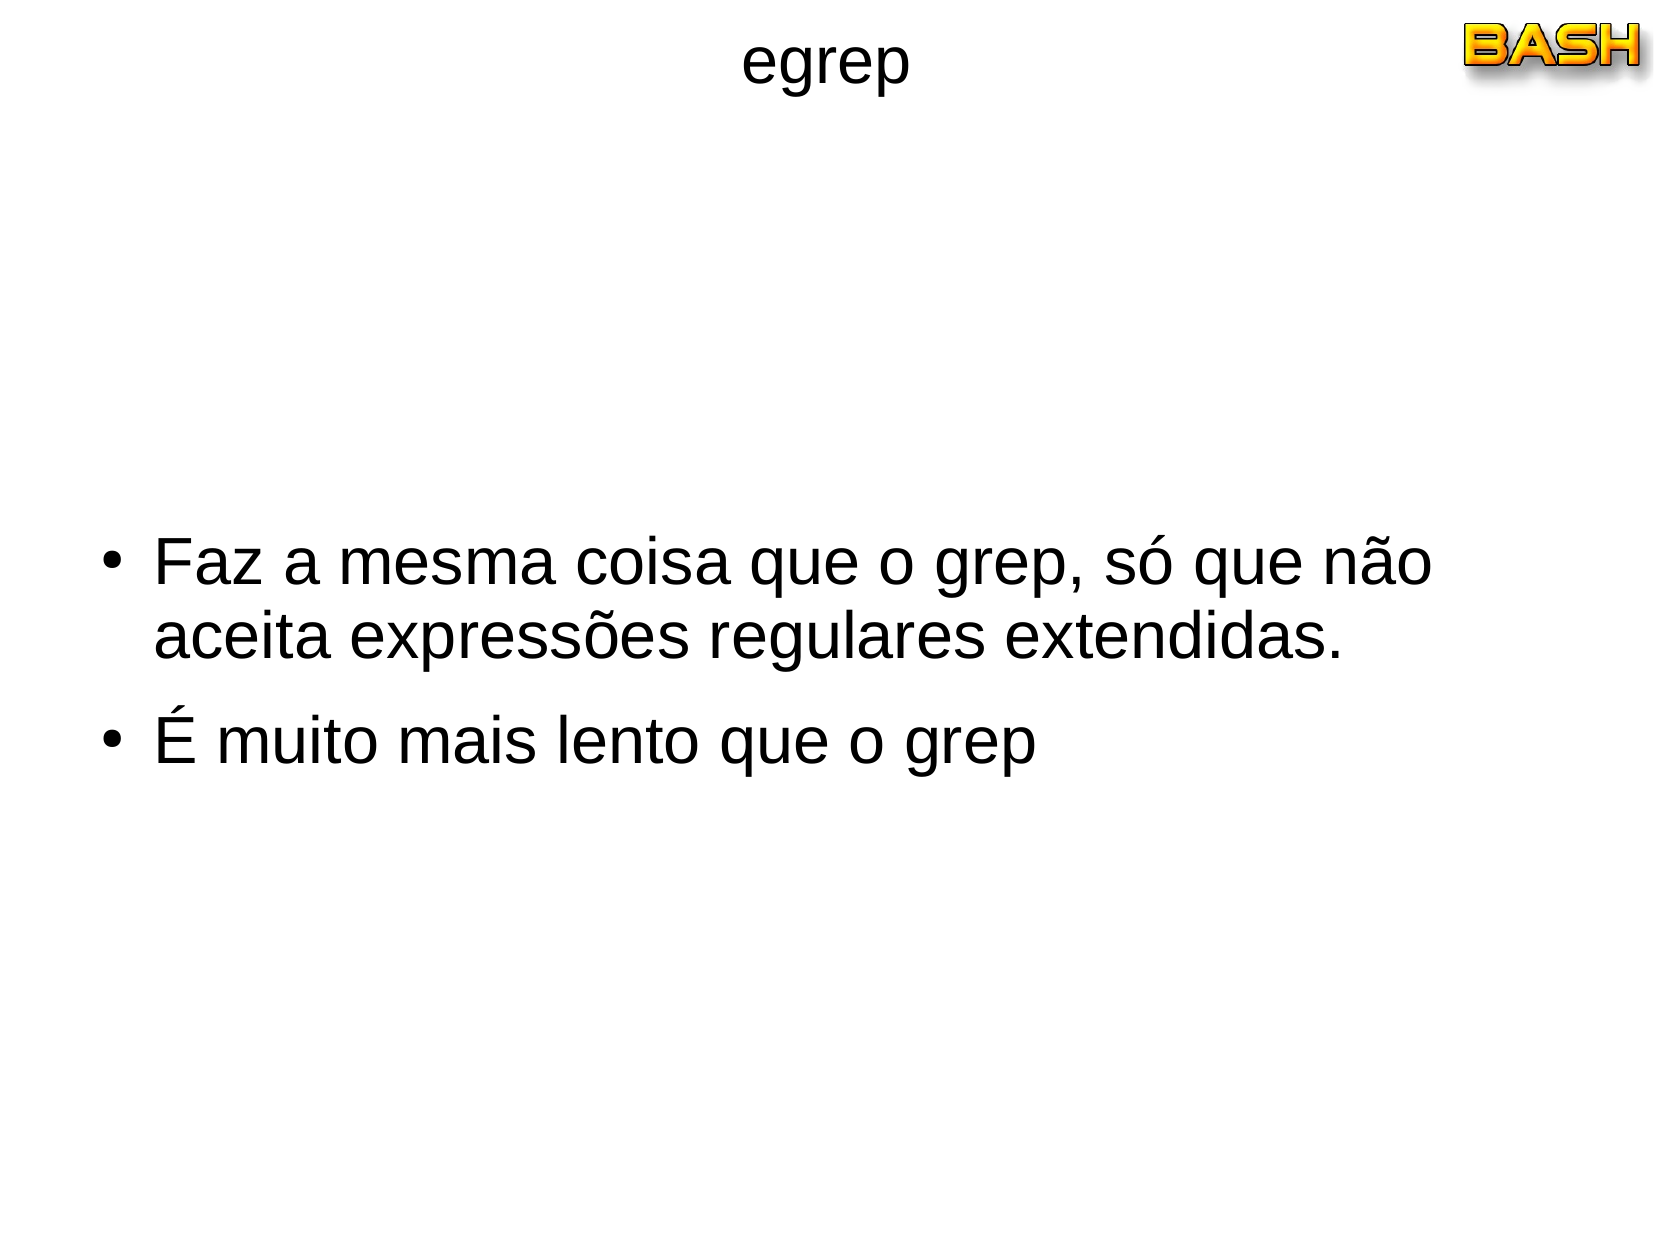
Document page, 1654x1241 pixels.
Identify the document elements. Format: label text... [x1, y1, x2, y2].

list Faz a mesma coisa que o grep, só que não aceita expressões regulares extendidas. É muito mais lento que o grep [82, 523, 1571, 795]
title egrep [82, 22, 1571, 98]
picture [1450, 0, 1654, 96]
